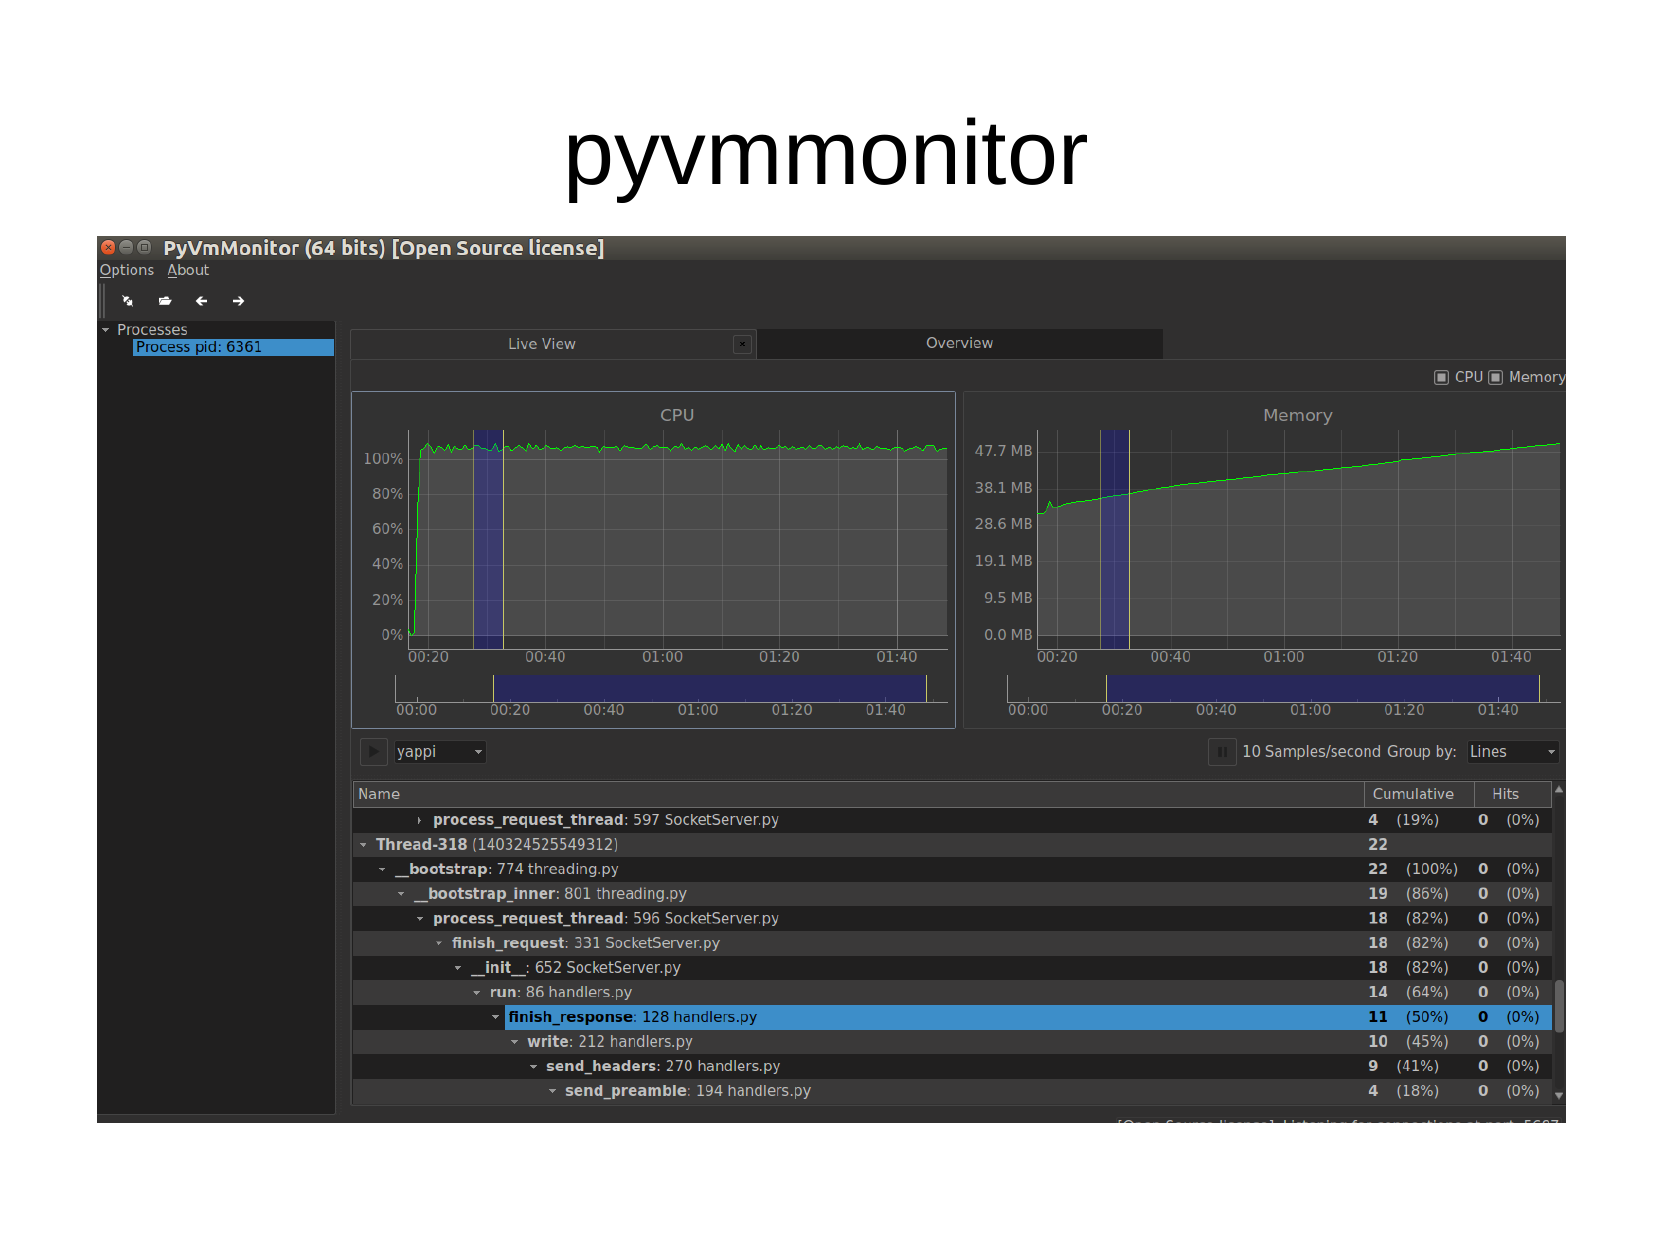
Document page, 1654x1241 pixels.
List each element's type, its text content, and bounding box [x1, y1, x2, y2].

picture [97, 236, 1566, 1123]
title pyvmmonitor [82, 49, 1571, 257]
